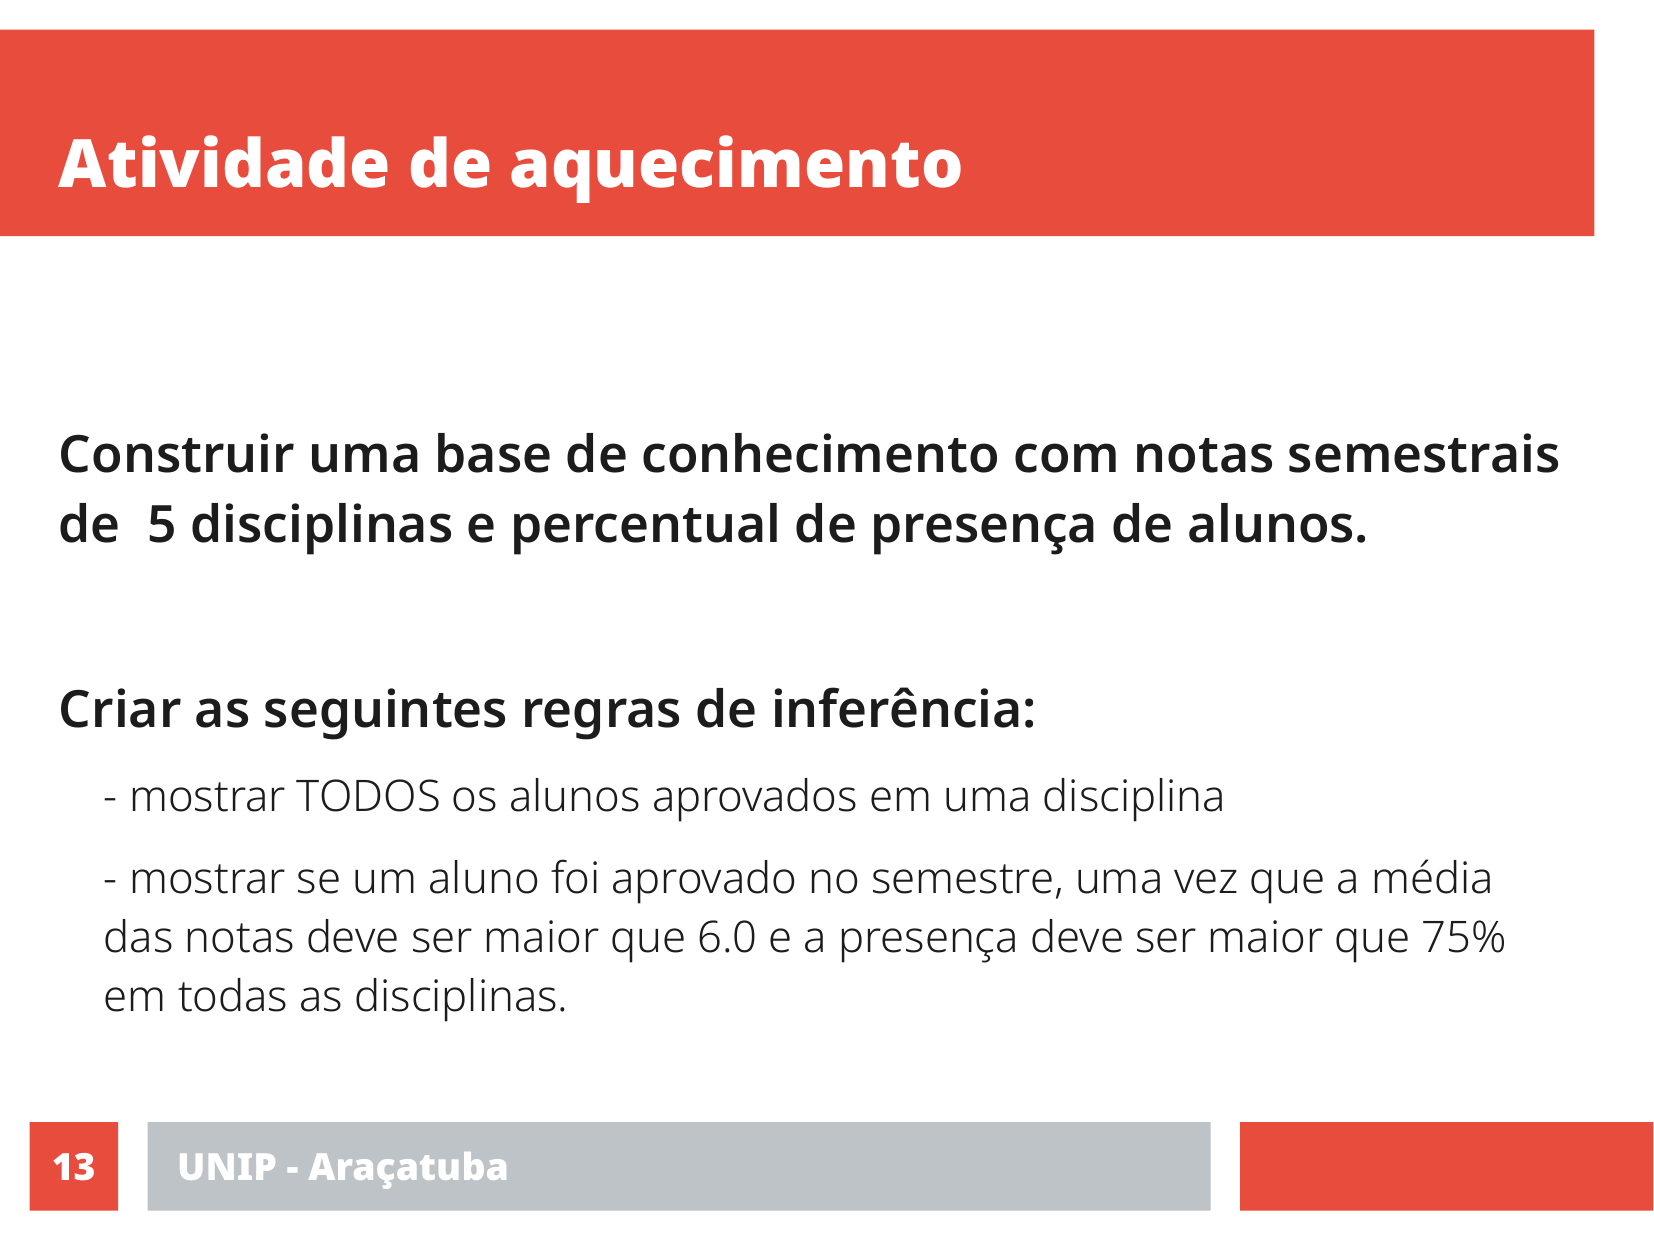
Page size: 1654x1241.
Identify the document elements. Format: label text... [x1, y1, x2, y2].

title Atividade de aquecimento [59, 59, 1595, 207]
list Construir uma base de conhecimento com notas semestrais de 5 disciplinas e percentual de presença de alunos. Criar as seguintes regras de inferência: - mostrar TODOS os alunos aprovados em uma disciplina - mostrar se um aluno foi aprovado no semestre, uma vez que a média das notas deve ser maior que 6.0 e a presença deve ser maior que 75% em todas as disciplinas. [59, 324, 1565, 1093]
